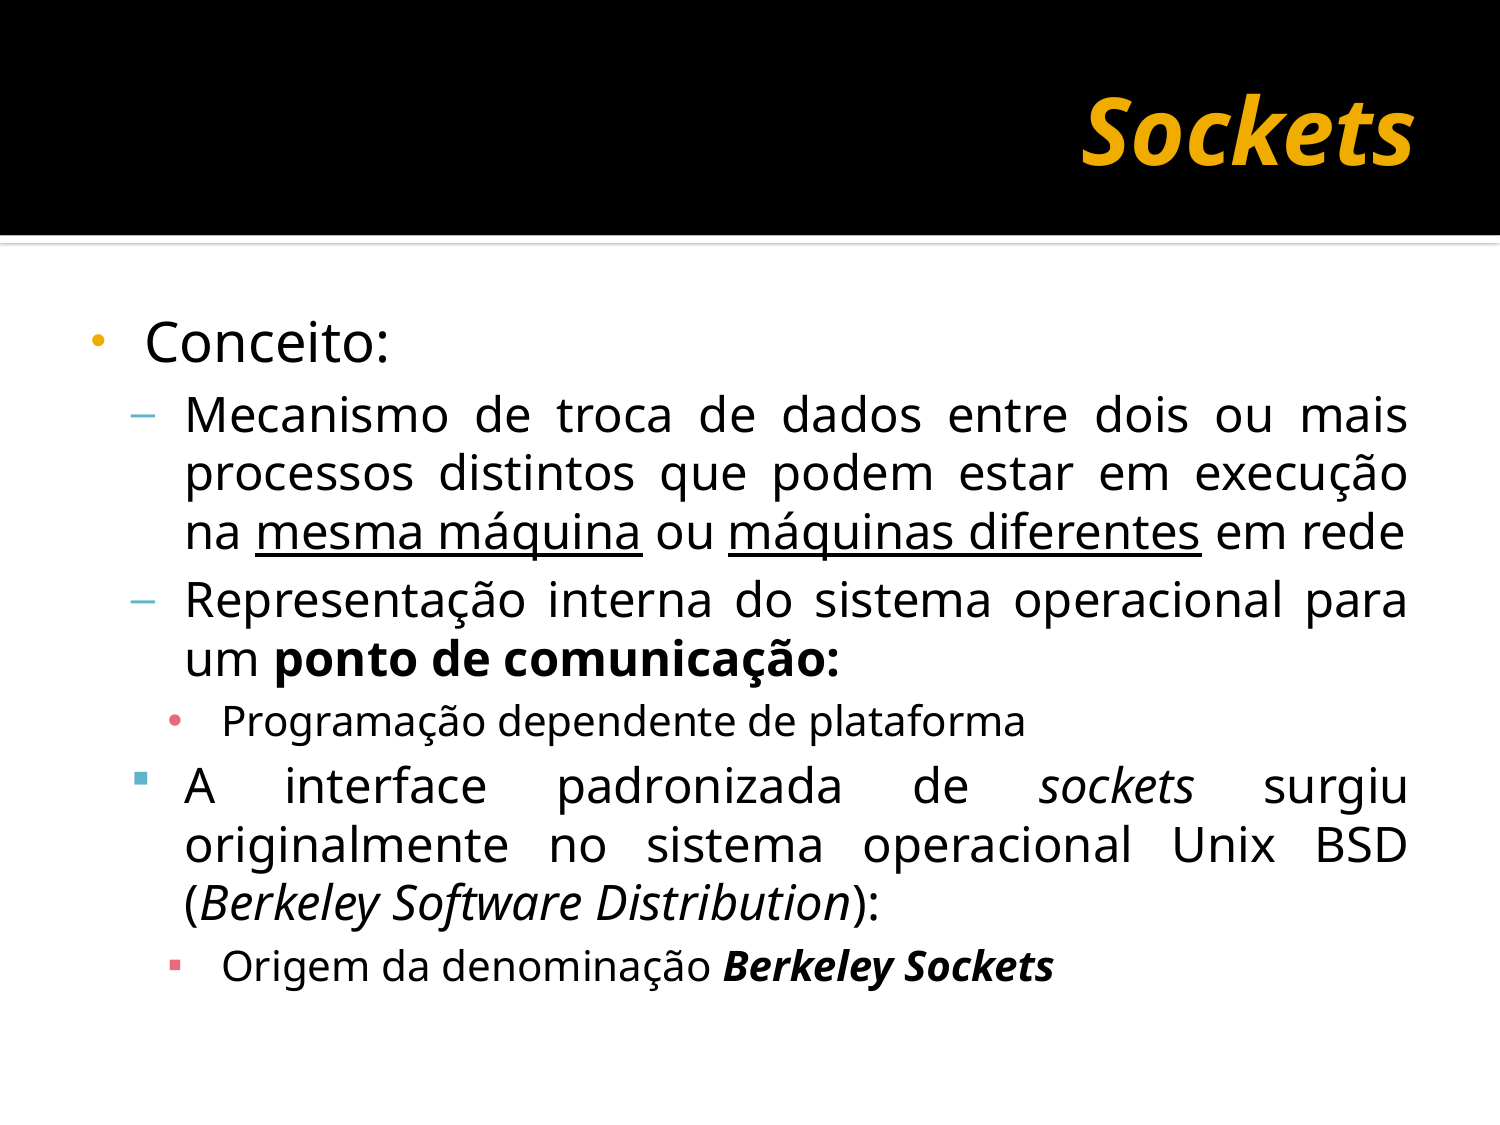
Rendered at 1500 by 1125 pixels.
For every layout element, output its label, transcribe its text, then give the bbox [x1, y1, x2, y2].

title Sockets [75, 25, 1425, 231]
list Conceito: Mecanismo de troca de dados entre dois ou mais processos distintos que podem estar em execução na mesma máquina ou máquinas diferentes em rede Representação interna do sistema operacional para um ponto de comunicação: Programação dependente de plataforma A interface padronizada de sockets surgiu originalmente no sistema operacional Unix BSD (Berkeley Software Distribution): Origem da denominação Berkeley Sockets [75, 291, 1425, 1050]
